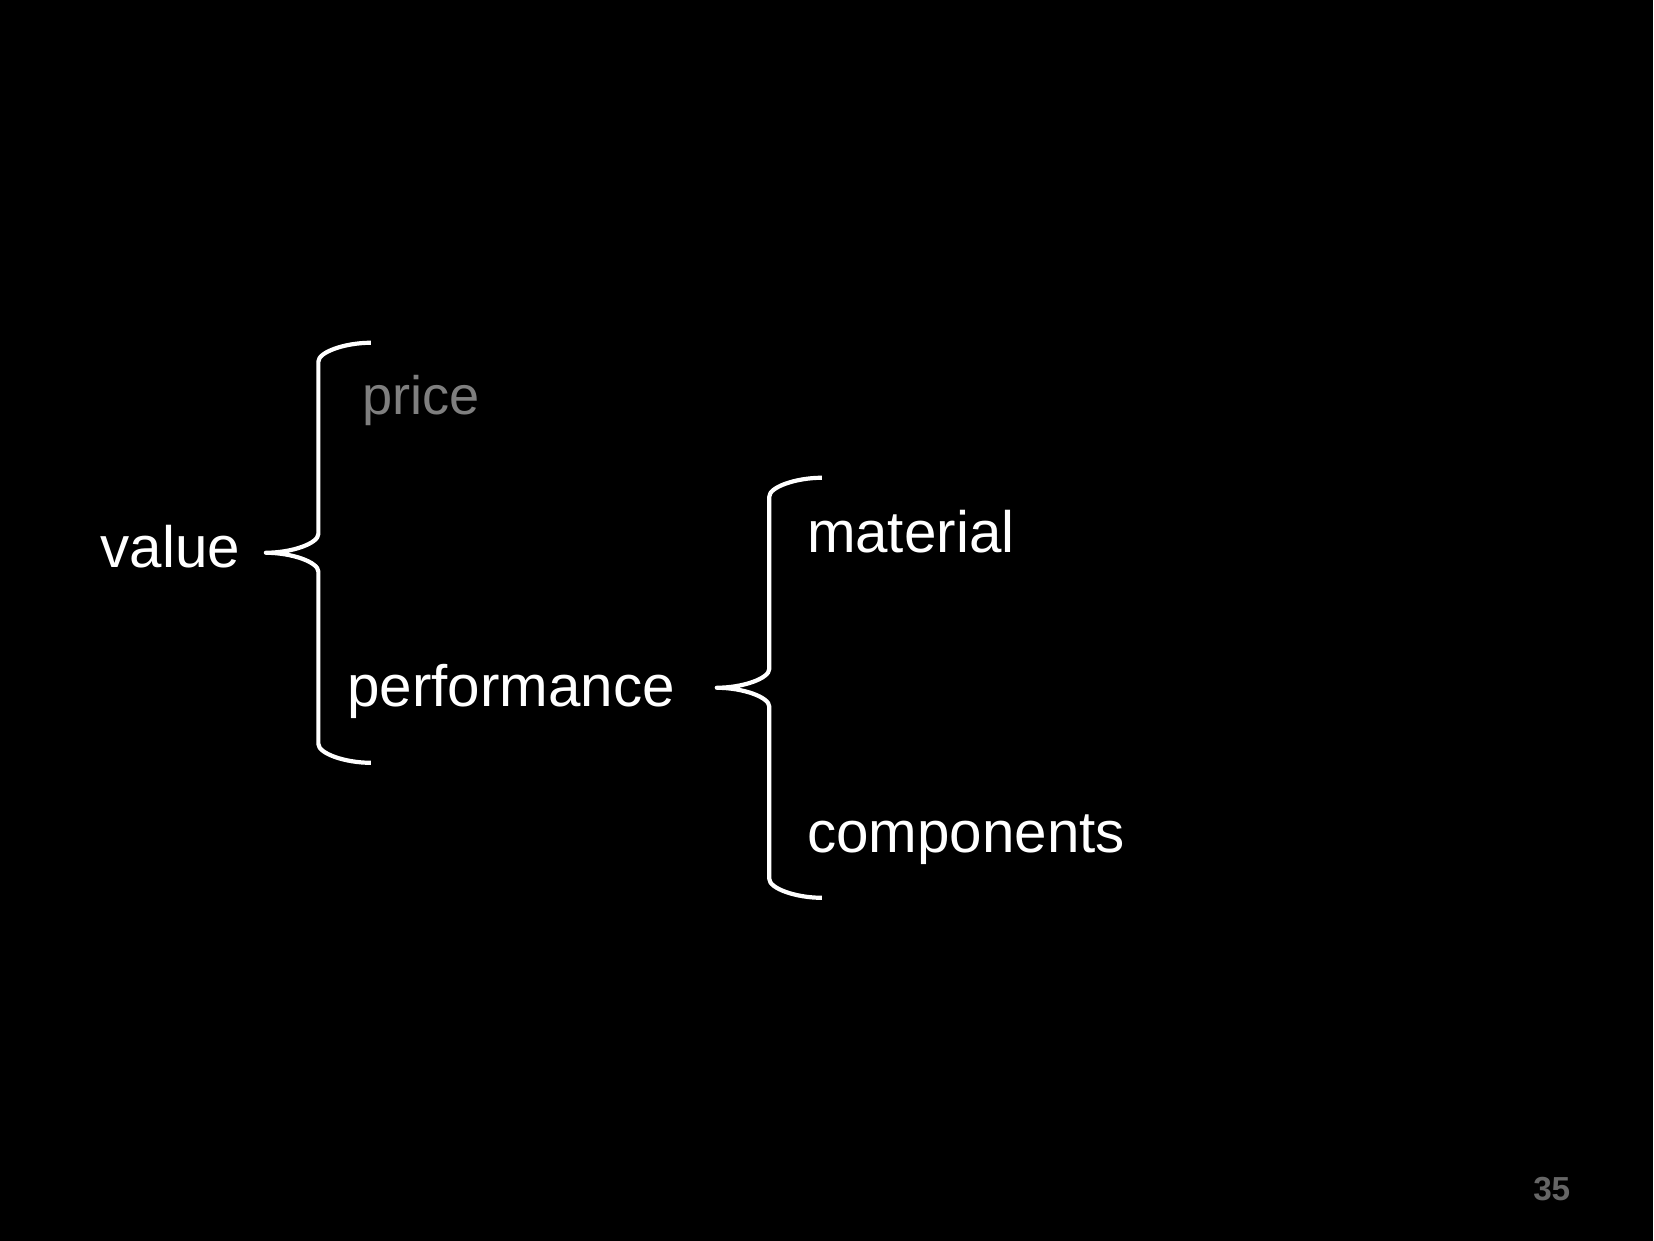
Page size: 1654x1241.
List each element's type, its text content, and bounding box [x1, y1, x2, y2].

text_box components [792, 792, 1198, 895]
text_box performance [332, 645, 738, 748]
text_box [346, 360, 512, 436]
text_box material [792, 492, 1198, 595]
text_box value [85, 507, 281, 588]
text_box price [347, 357, 663, 434]
